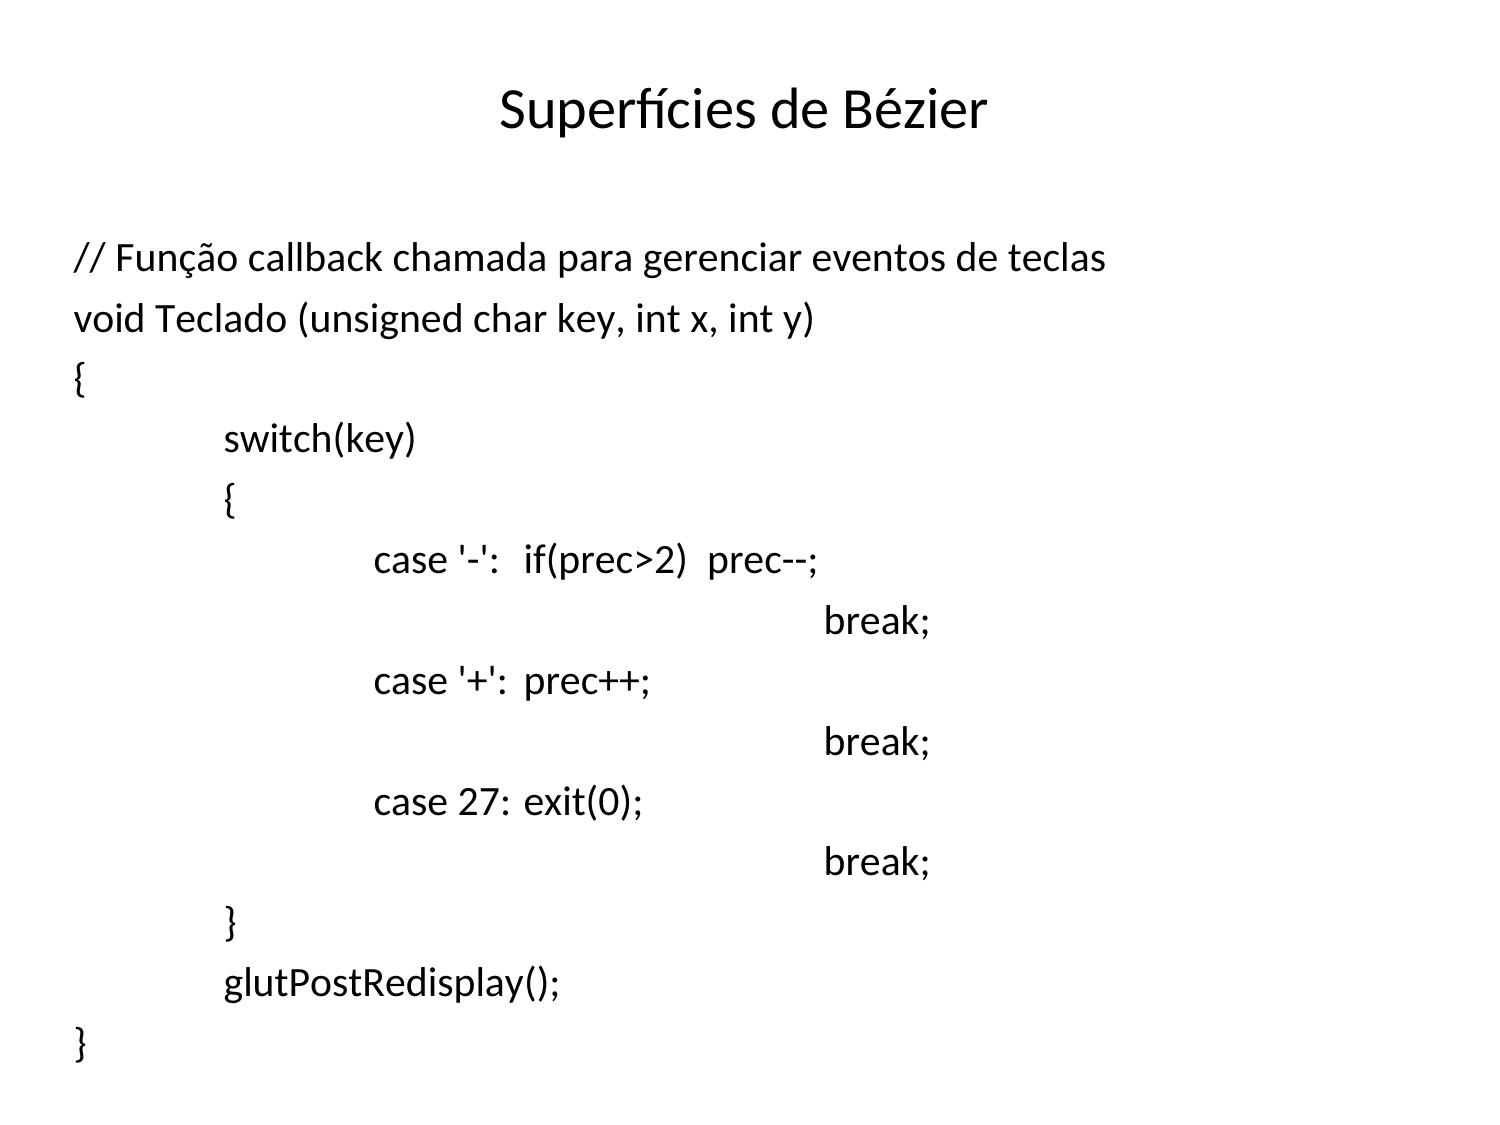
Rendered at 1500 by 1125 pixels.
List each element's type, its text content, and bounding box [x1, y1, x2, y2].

text_box // Função callback chamada para gerenciar eventos de teclas void Teclado (unsigned char key, int x, int y) { switch(key) { case '-': if(prec>2) prec--; break; case '+': prec++; break; case 27: exit(0); break; } glutPostRedisplay(); } [58, 222, 1336, 1124]
title Superfícies de Bézier [23, 46, 1465, 165]
